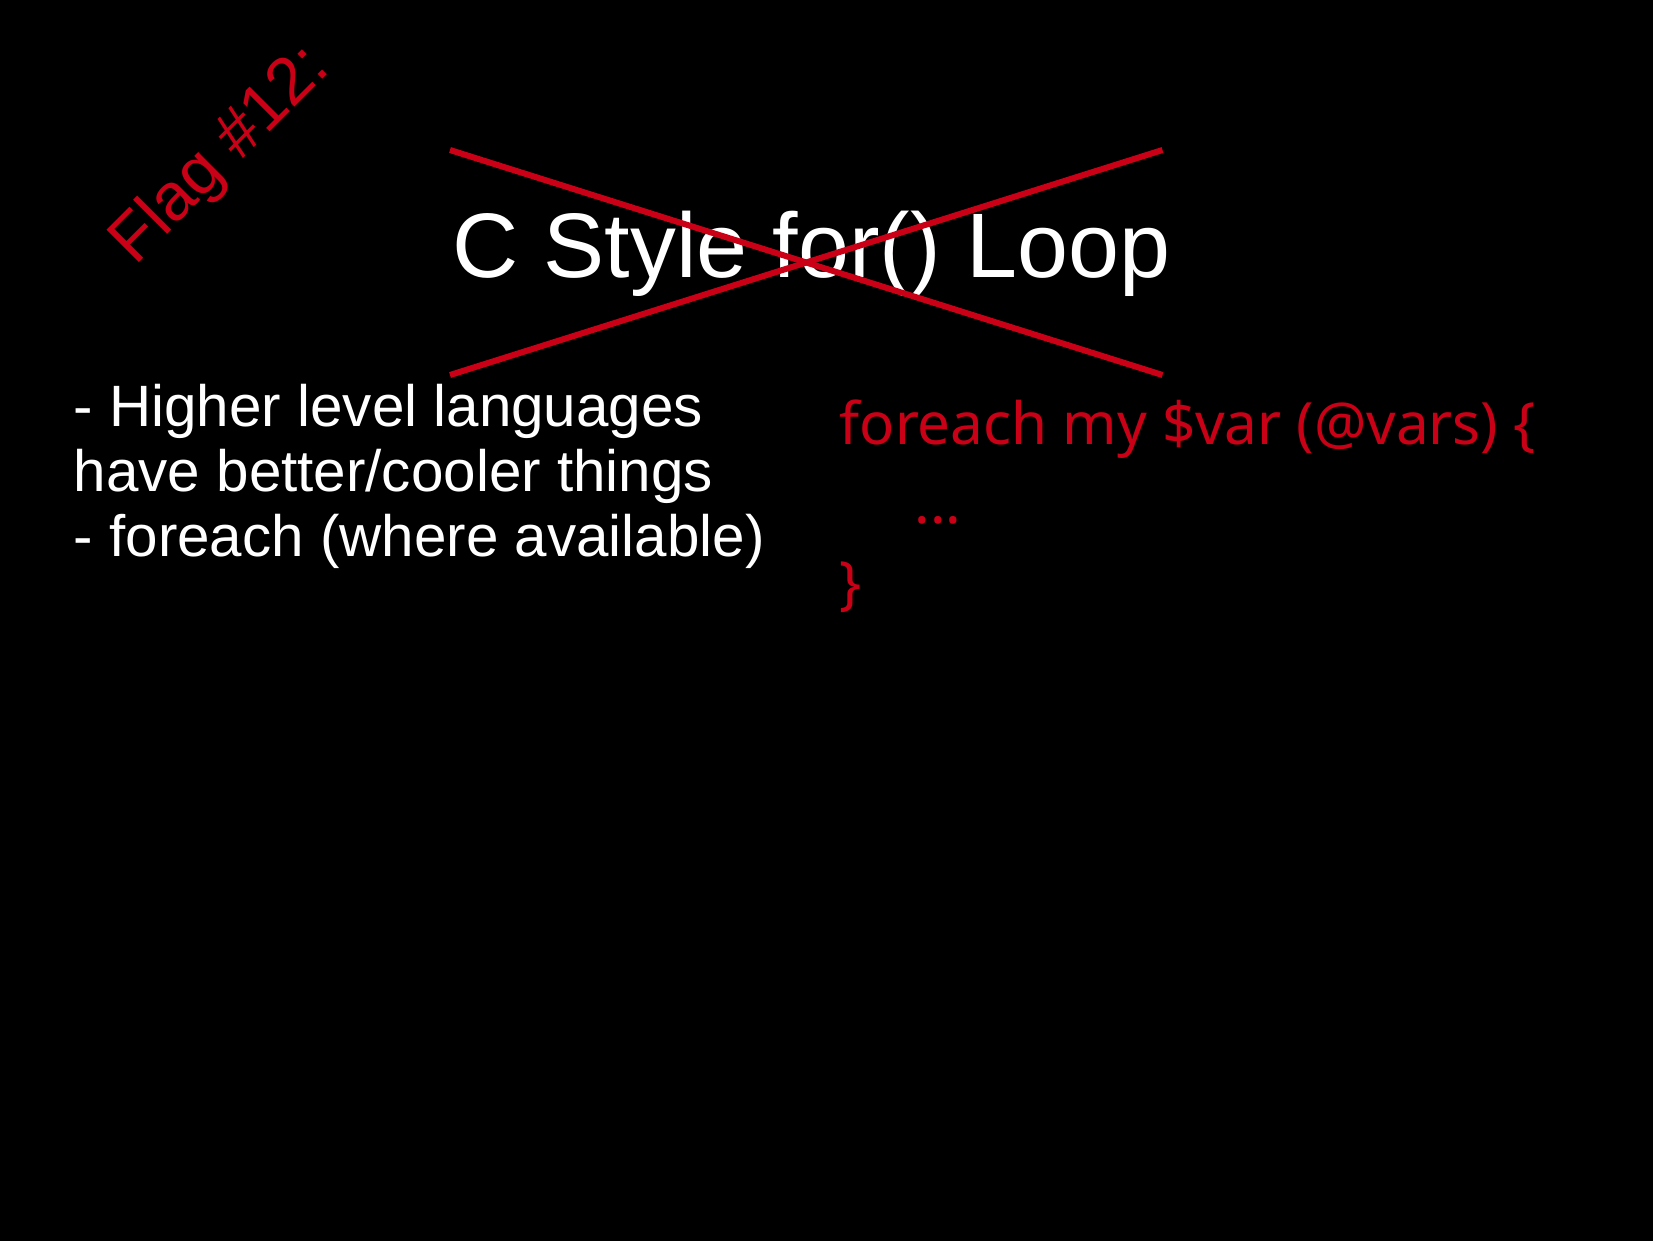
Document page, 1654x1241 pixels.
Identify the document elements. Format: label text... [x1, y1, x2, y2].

text_box C Style for() Loop [581, 187, 1032, 259]
text_box C Style for() Loop [818, 187, 1186, 317]
text_box C Style for() Loop [647, 266, 965, 317]
text_box C Style for() Loop [437, 187, 794, 317]
text_box foreach my $var (@vars) { ... } [825, 375, 1613, 1126]
text_box Flag #12: [77, 14, 361, 298]
text_box - Higher level languages have better/cooler things - foreach (where available) [58, 366, 788, 1117]
